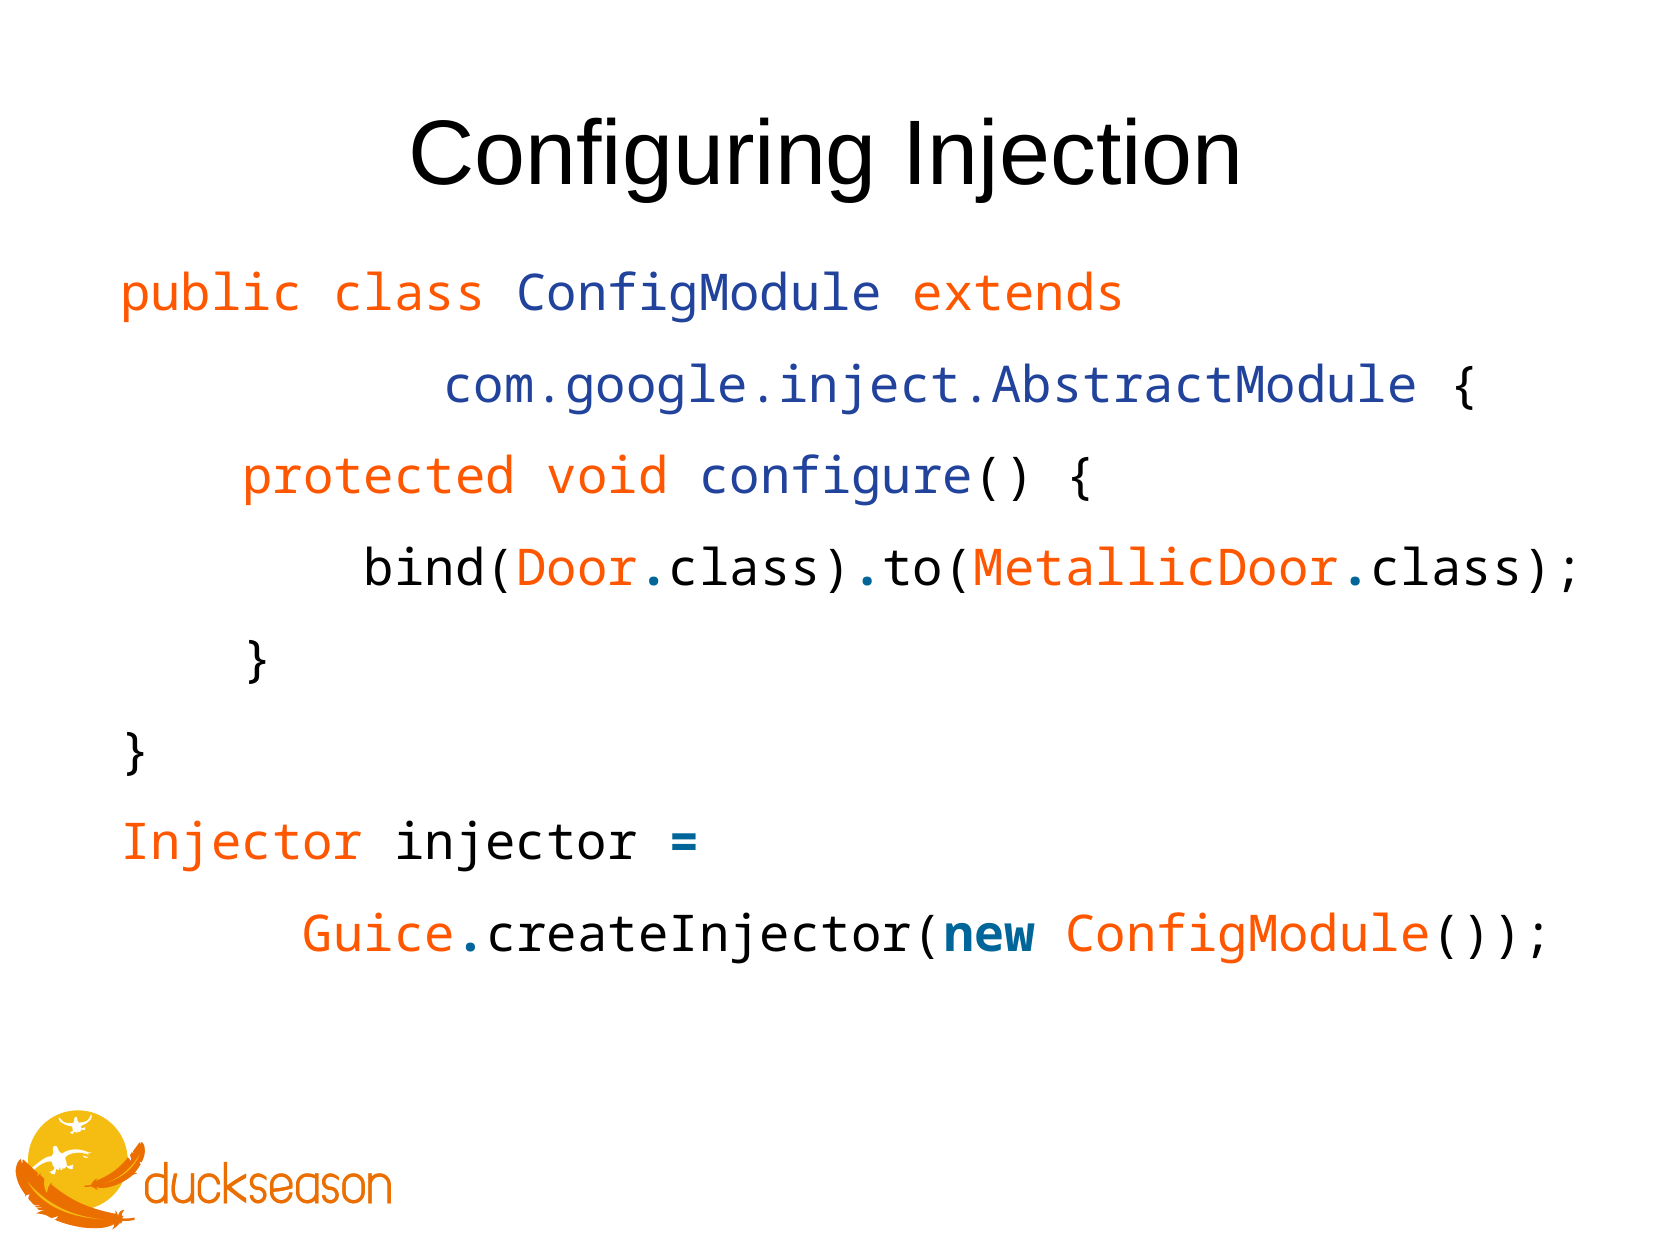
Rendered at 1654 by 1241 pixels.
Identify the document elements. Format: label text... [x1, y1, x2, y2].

title Configuring Injection [82, 49, 1571, 257]
list public class ConfigModule extends com.google.inject.AbstractModule { protected void configure() { bind(Door.class).to(MetallicDoor.class); } } Injector injector = Guice.createInjector(new ConfigModule()); [120, 256, 1606, 1021]
picture [15, 1110, 391, 1231]
